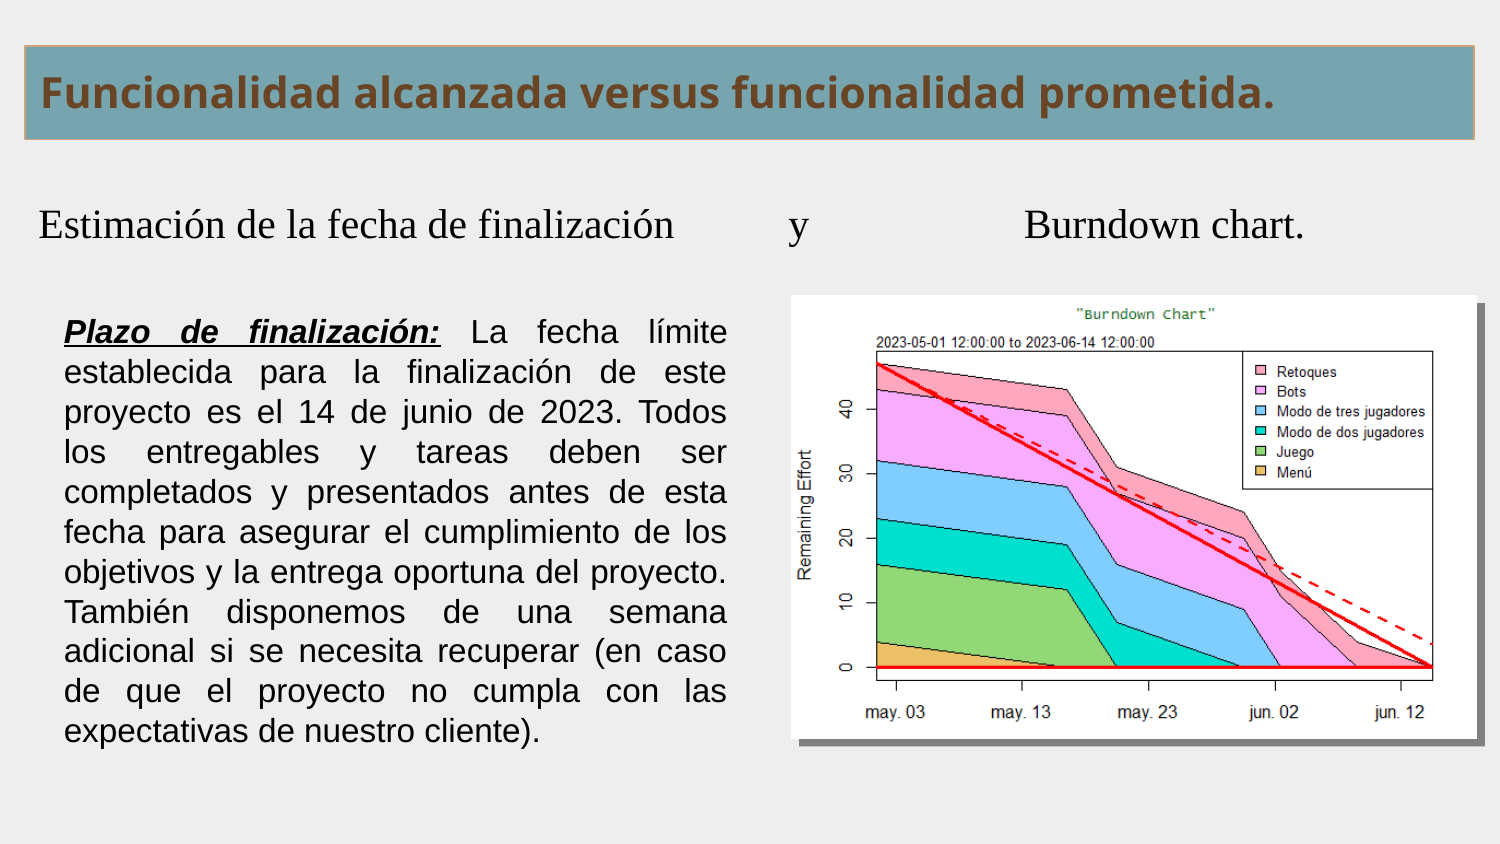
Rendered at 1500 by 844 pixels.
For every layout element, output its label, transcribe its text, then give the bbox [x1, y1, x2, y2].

text_box Plazo de finalización: La fecha límite establecida para la finalización de este proyecto es el 14 de junio de 2023. Todos los entregables y tareas deben ser completados y presentados antes de esta fecha para asegurar el cumplimiento de los objetivos y la entrega oportuna del proyecto. También disponemos de una semana adicional si se necesita recuperar (en caso de que el proyecto no cumpla con las expectativas de nuestro cliente). [48, 295, 744, 765]
picture [791, 295, 1477, 739]
text_box Funcionalidad alcanzada versus funcionalidad prometida. [25, 45, 1475, 140]
text_box Estimación de la fecha de finalización y Burndown chart. [23, 182, 1447, 263]
